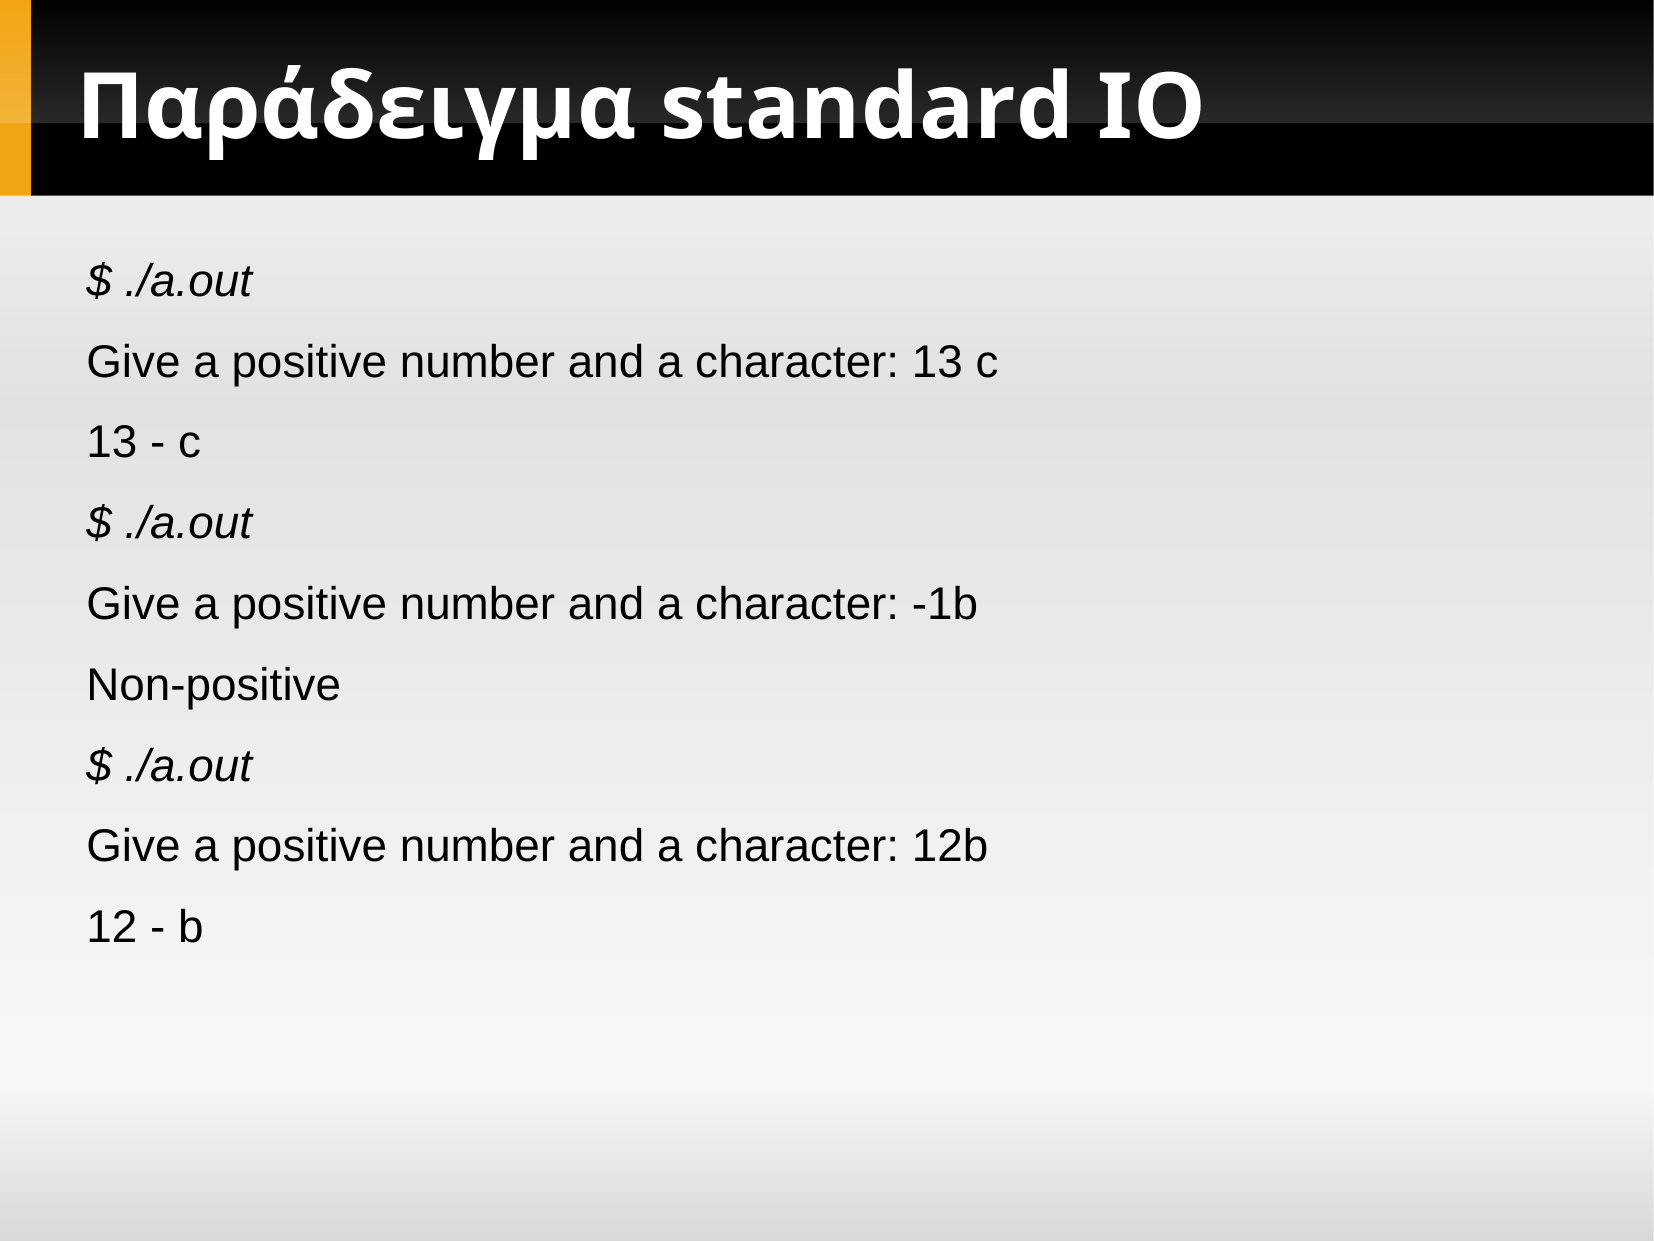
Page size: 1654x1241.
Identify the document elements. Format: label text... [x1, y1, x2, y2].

picture [0, 0, 1654, 1241]
title Παράδειγμα standard IO [76, 0, 1565, 208]
list $ ./a.out Give a positive number and a character: 13 c 13 - c $ ./a.out Give a positive number and a character: -1b Non-positive $ ./a.out Give a positive number and a character: 12b 12 - b [75, 254, 1651, 1059]
